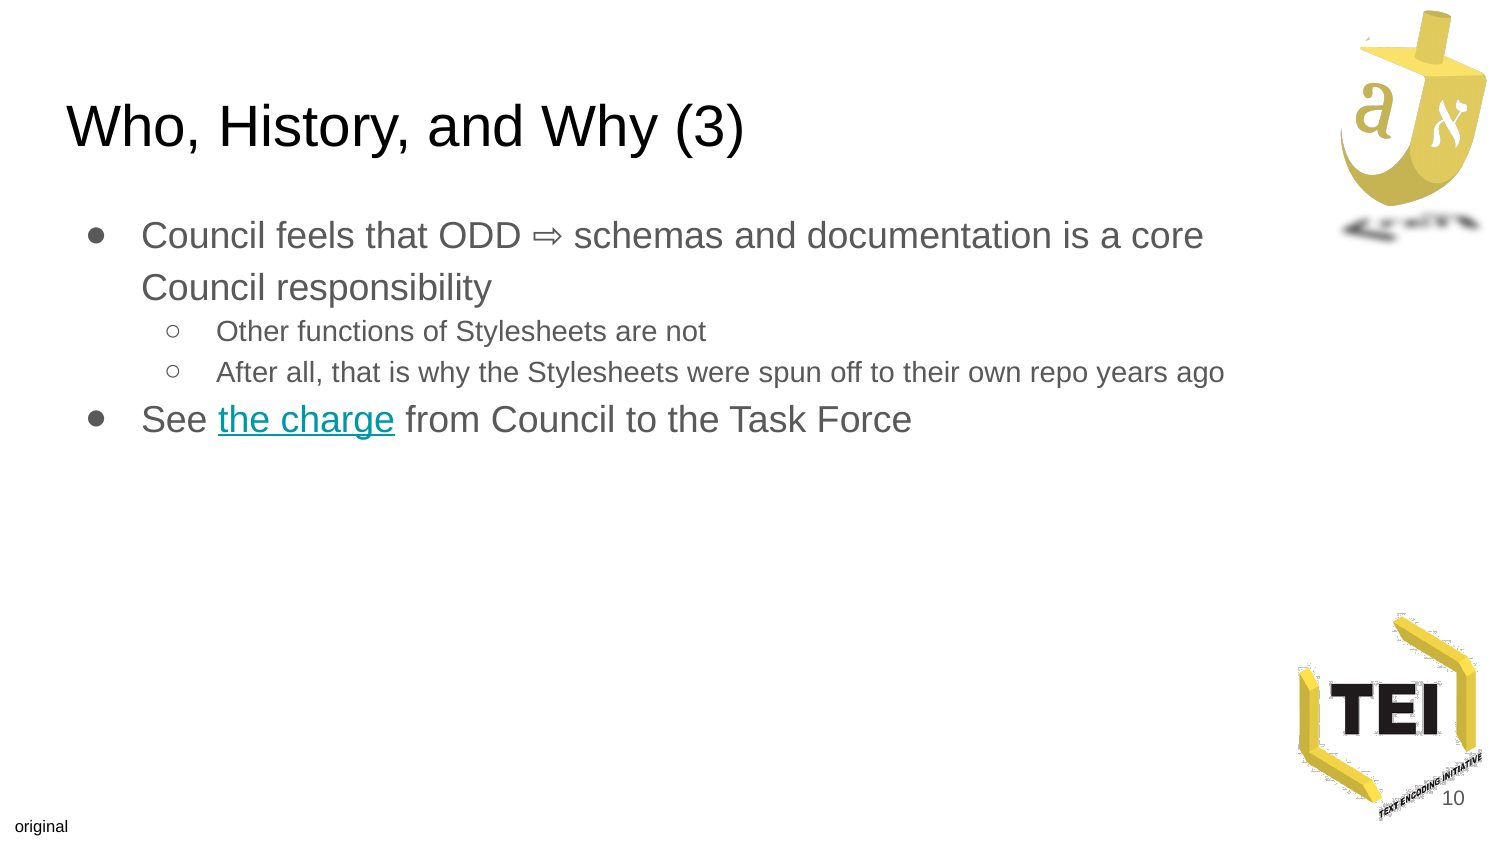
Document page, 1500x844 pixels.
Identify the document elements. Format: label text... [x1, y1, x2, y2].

picture [1324, 0, 1497, 250]
list Council feels that ODD ⇨ schemas and documentation is a core Council responsibility Other functions of Stylesheets are not After all, that is why the Stylesheets were spun off to their own repo years ago See the charge from Council to the Task Force [51, 189, 1291, 750]
text_box original [0, 810, 114, 844]
slide_number <number> [1389, 764, 1480, 830]
picture [1275, 604, 1500, 830]
title Who, History, and Why (3) [51, 72, 1449, 167]
